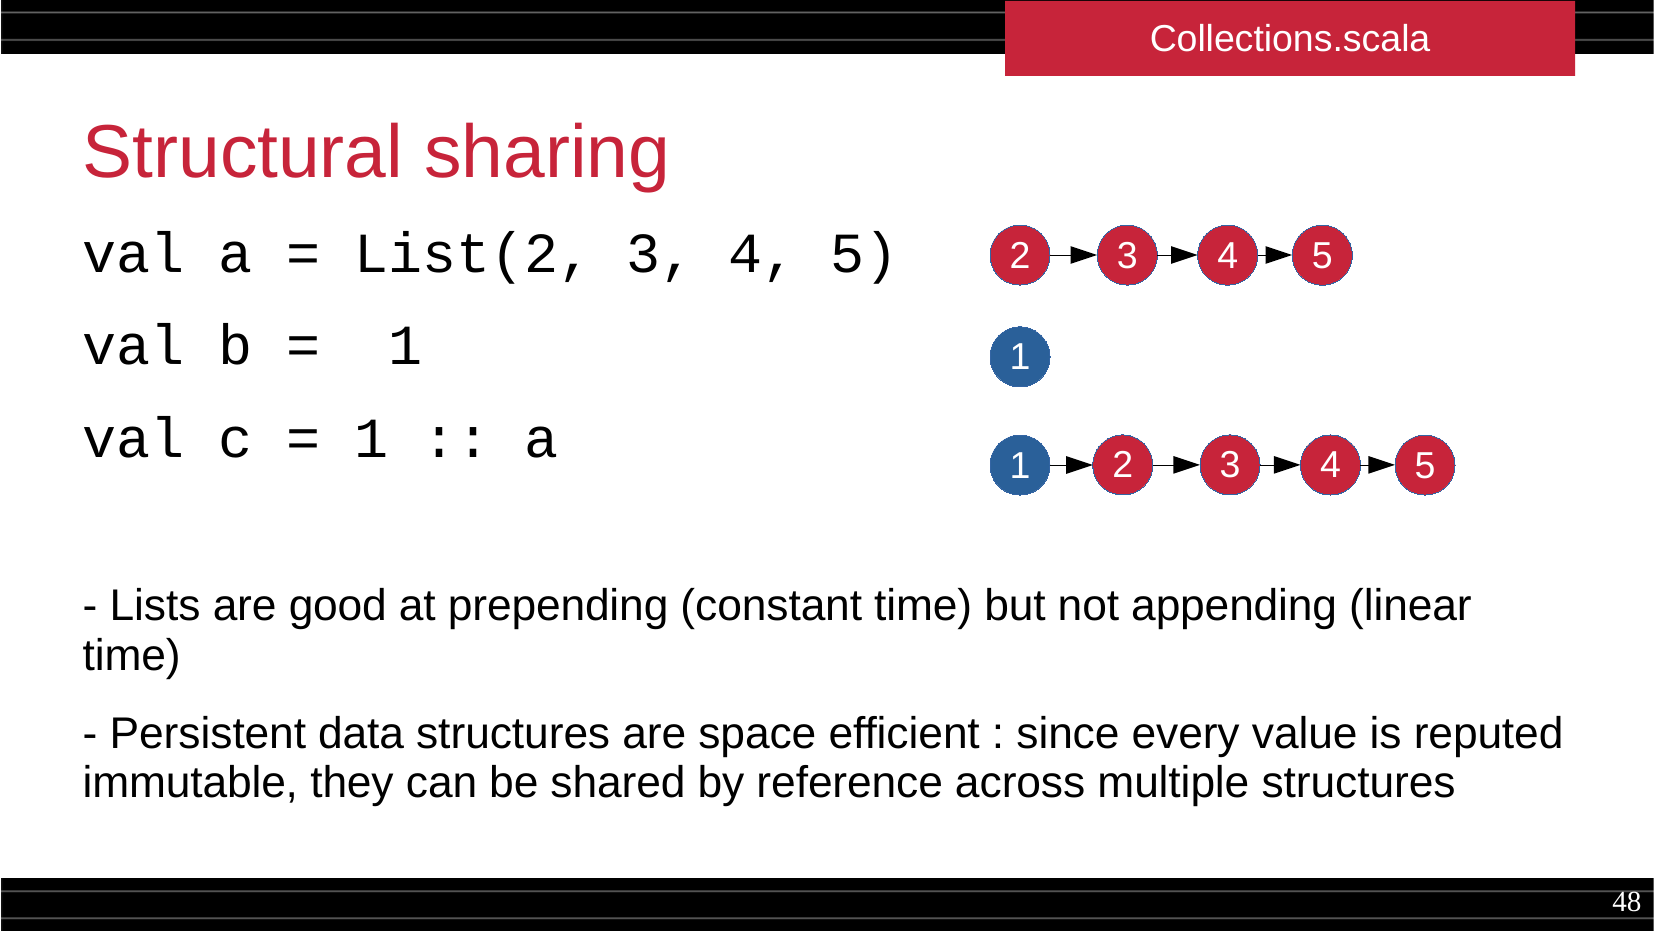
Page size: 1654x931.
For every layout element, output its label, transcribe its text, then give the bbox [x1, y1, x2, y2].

text_box 4 [1300, 434, 1361, 496]
text_box 1 [990, 435, 1051, 496]
title Structural sharing [82, 92, 1571, 211]
text_box 5 [1395, 435, 1456, 496]
picture [1, 0, 1005, 54]
text_box 2 [1092, 434, 1153, 495]
picture [1, 878, 1654, 931]
text_box 3 [1097, 225, 1158, 286]
text_box 4 [1197, 225, 1258, 286]
picture [1576, 0, 1654, 54]
text_box 5 [1292, 225, 1353, 286]
text_box 2 [990, 225, 1051, 286]
text_box 3 [1200, 434, 1261, 495]
text_box 1 [990, 326, 1051, 387]
list val a = List(2, 3, 4, 5) val b = 1 val c = 1 :: a - Lists are good at prepending (constant time) but not appending (linear time) - Persistent data structures are space efficient : since every value is reputed immutable, they can be shared by reference across multiple structures [82, 225, 1571, 856]
text_box Collections.scala [1005, 0, 1576, 76]
